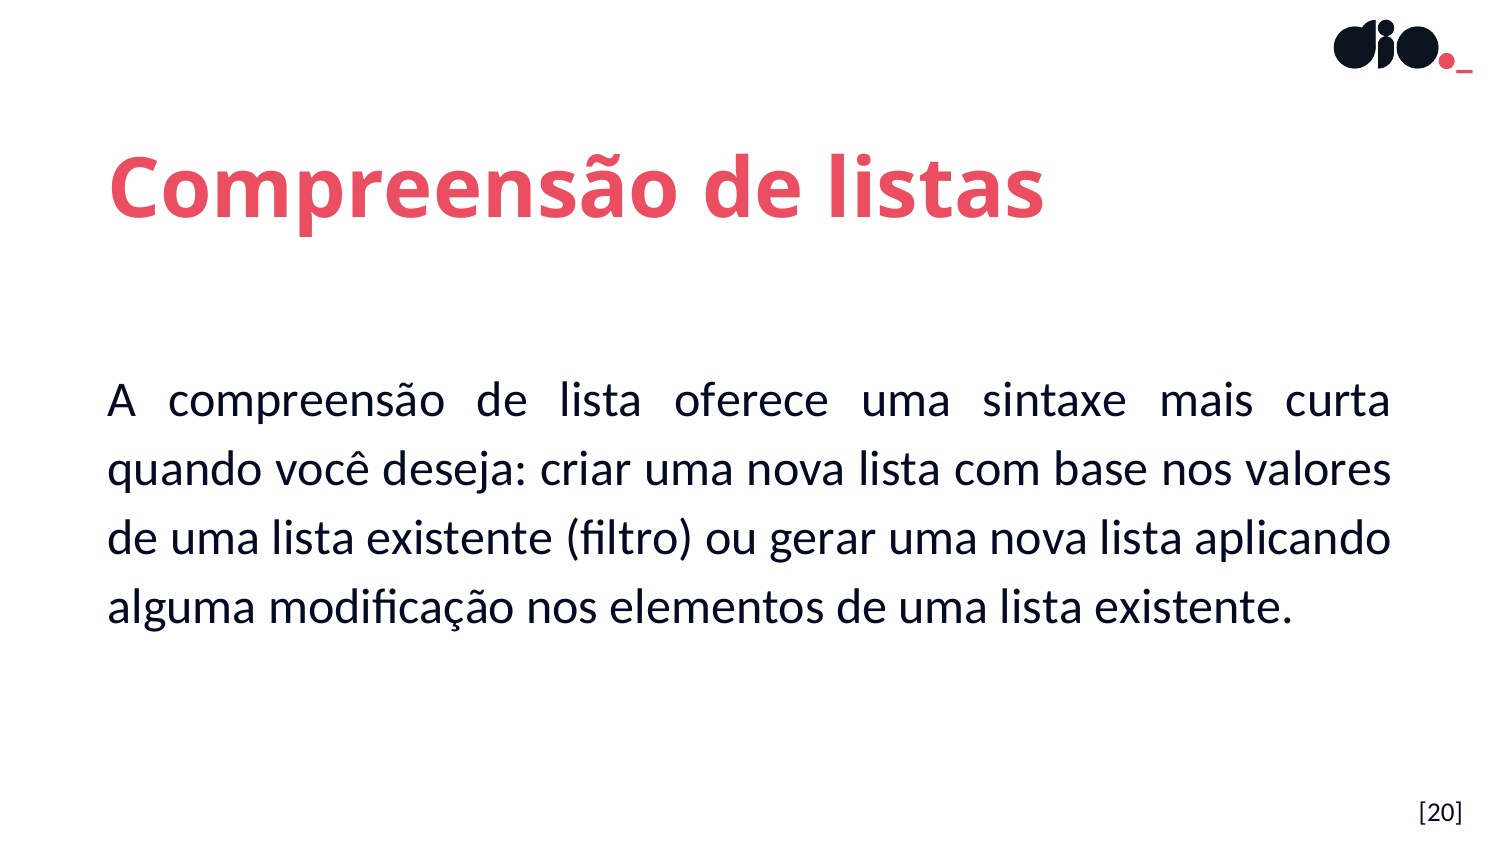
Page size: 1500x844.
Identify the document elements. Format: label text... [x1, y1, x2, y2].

text_box Compreensão de listas [92, 104, 1408, 243]
text_box [] [1403, 779, 1494, 844]
text_box A compreensão de lista oferece uma sintaxe mais curta quando você deseja: criar uma nova lista com base nos valores de uma lista existente (filtro) ou gerar uma nova lista aplicando alguma modificação nos elementos de uma lista existente. [92, 243, 1408, 749]
